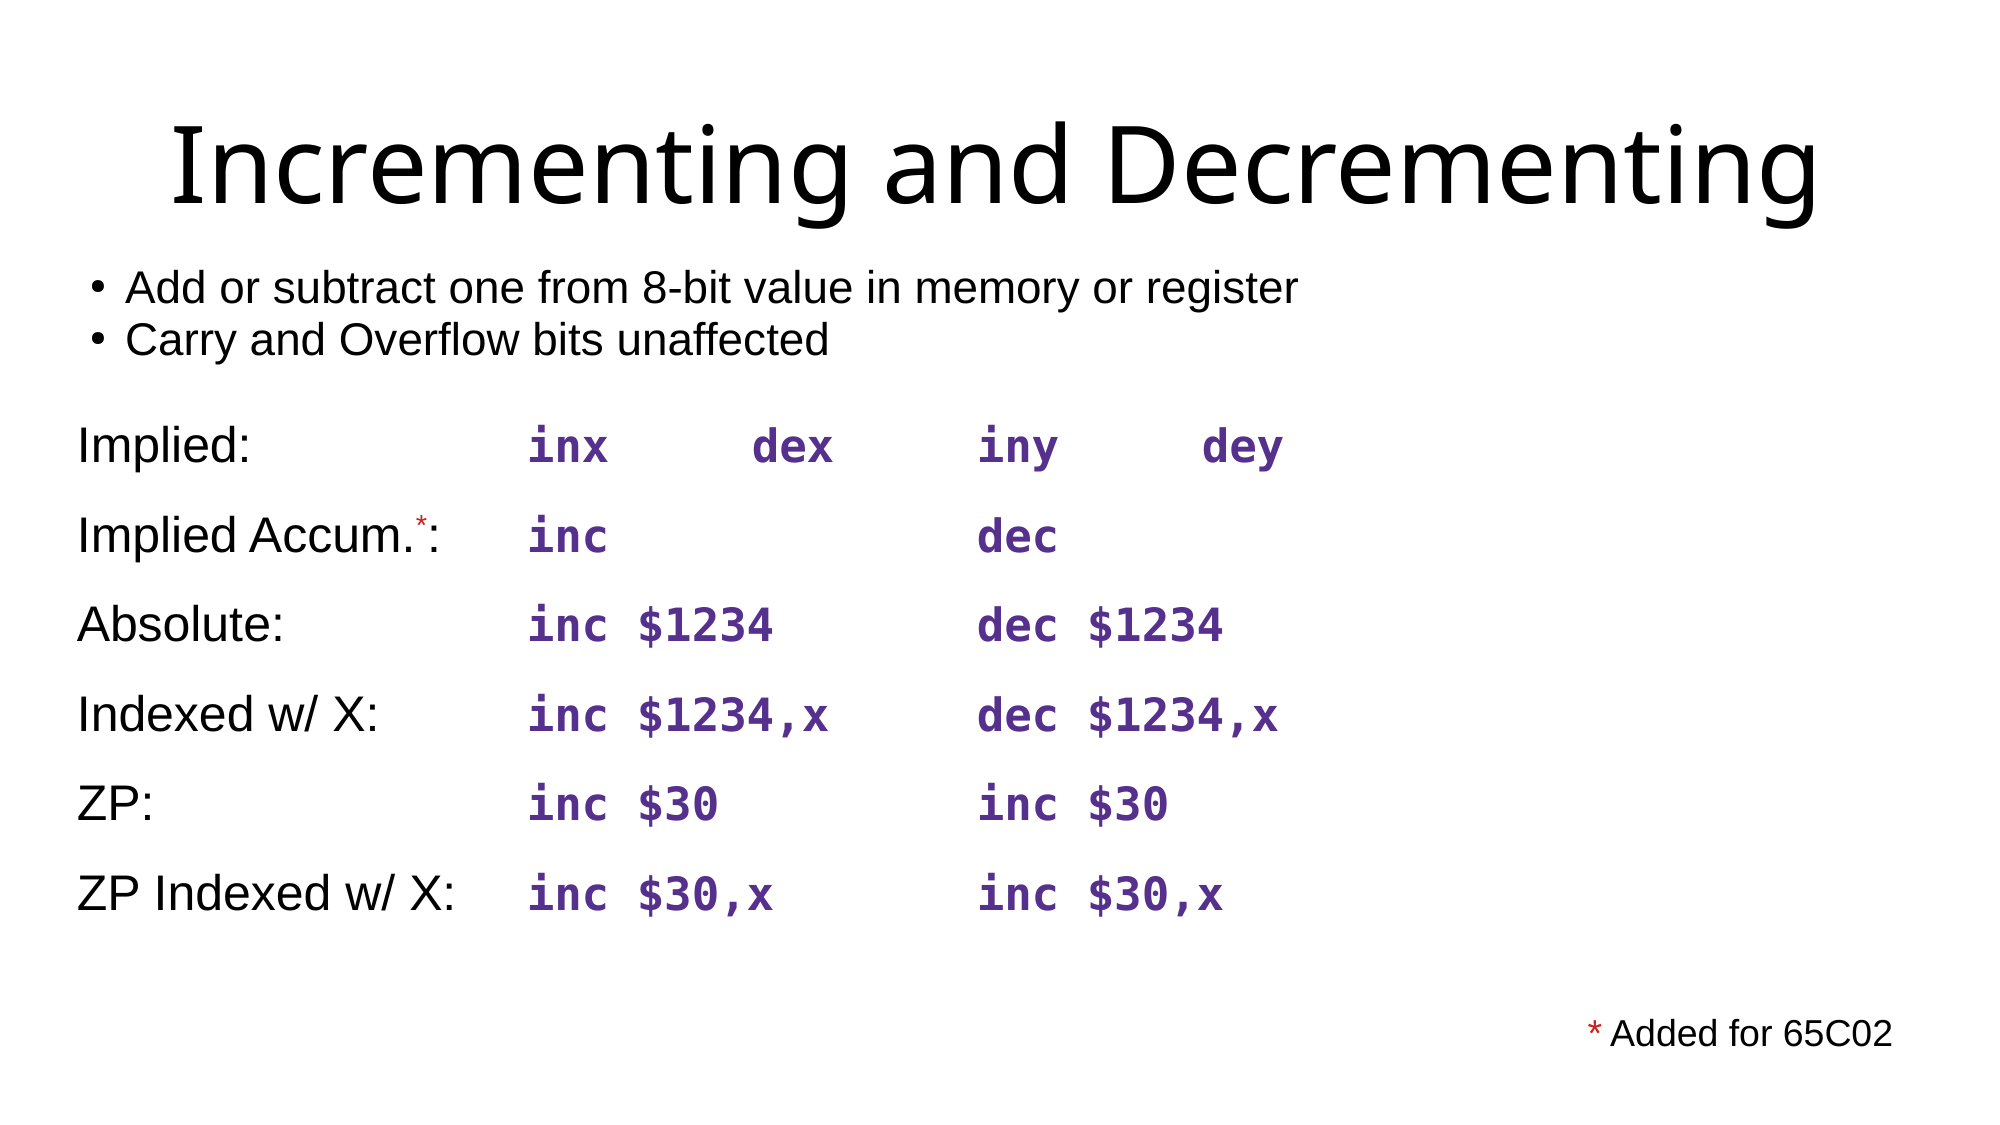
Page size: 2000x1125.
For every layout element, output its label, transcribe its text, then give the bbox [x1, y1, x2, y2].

title Incrementing and Decrementing [30, 59, 1966, 278]
text_box Add or subtract one from 8-bit value in memory or register Carry and Overflow bits unaffected [75, 254, 1906, 373]
text_box * Added for 65C02 [1572, 1005, 1910, 1062]
list Implied: inx dex iny dey Implied Accum.*: inc dec Absolute: inc $1234 dec $1234 Indexed w/ X: inc $1234,x dec $1234,x ZP: inc $30 inc $30 ZP Indexed w/ X: inc $30,x inc $30,x [61, 404, 1981, 1066]
